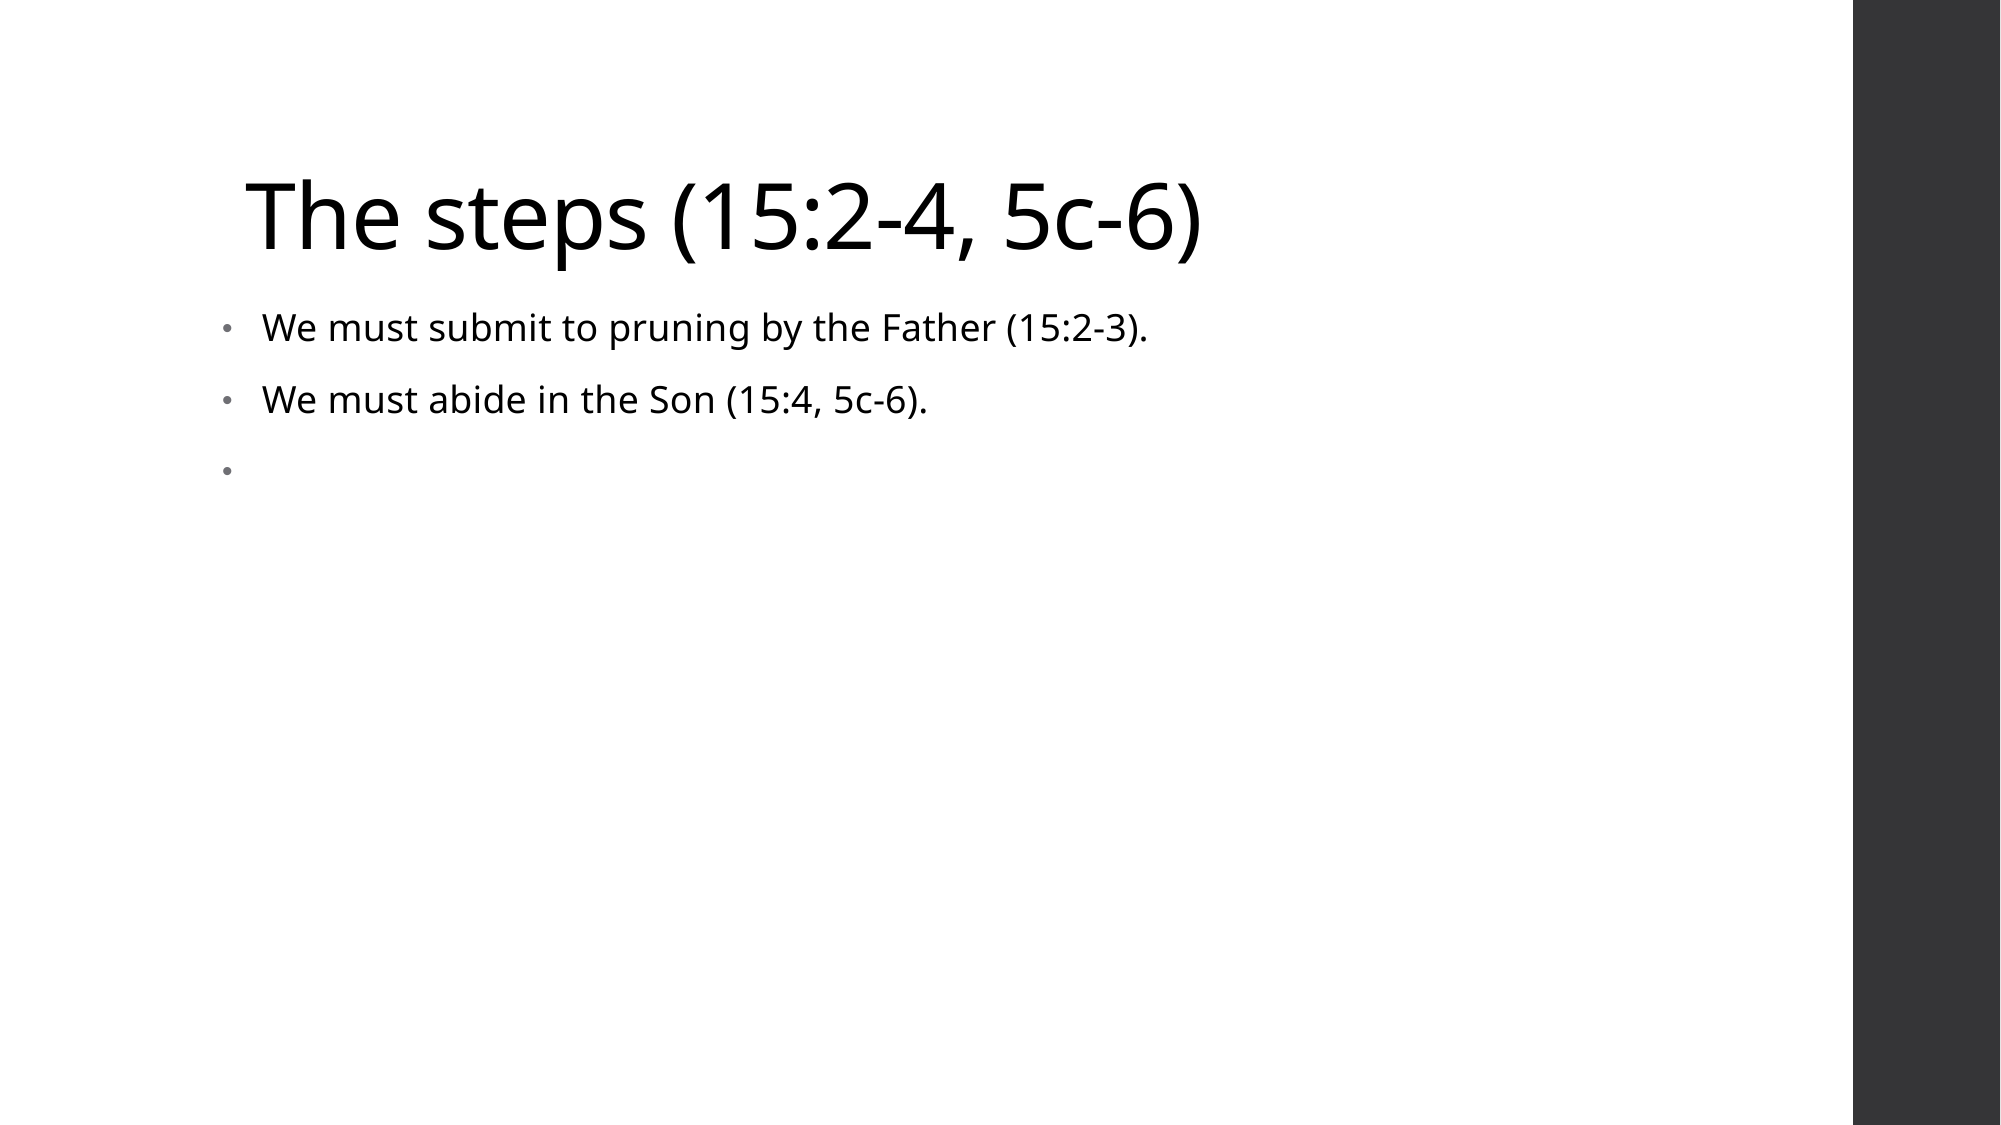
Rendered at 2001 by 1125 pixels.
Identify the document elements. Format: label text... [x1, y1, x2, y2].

title The steps (15:2-4, 5c-6) [206, 60, 1797, 278]
list We must submit to pruning by the Father (15:2-3). We must abide in the Son (15:4, 5c-6). [206, 299, 1617, 1014]
